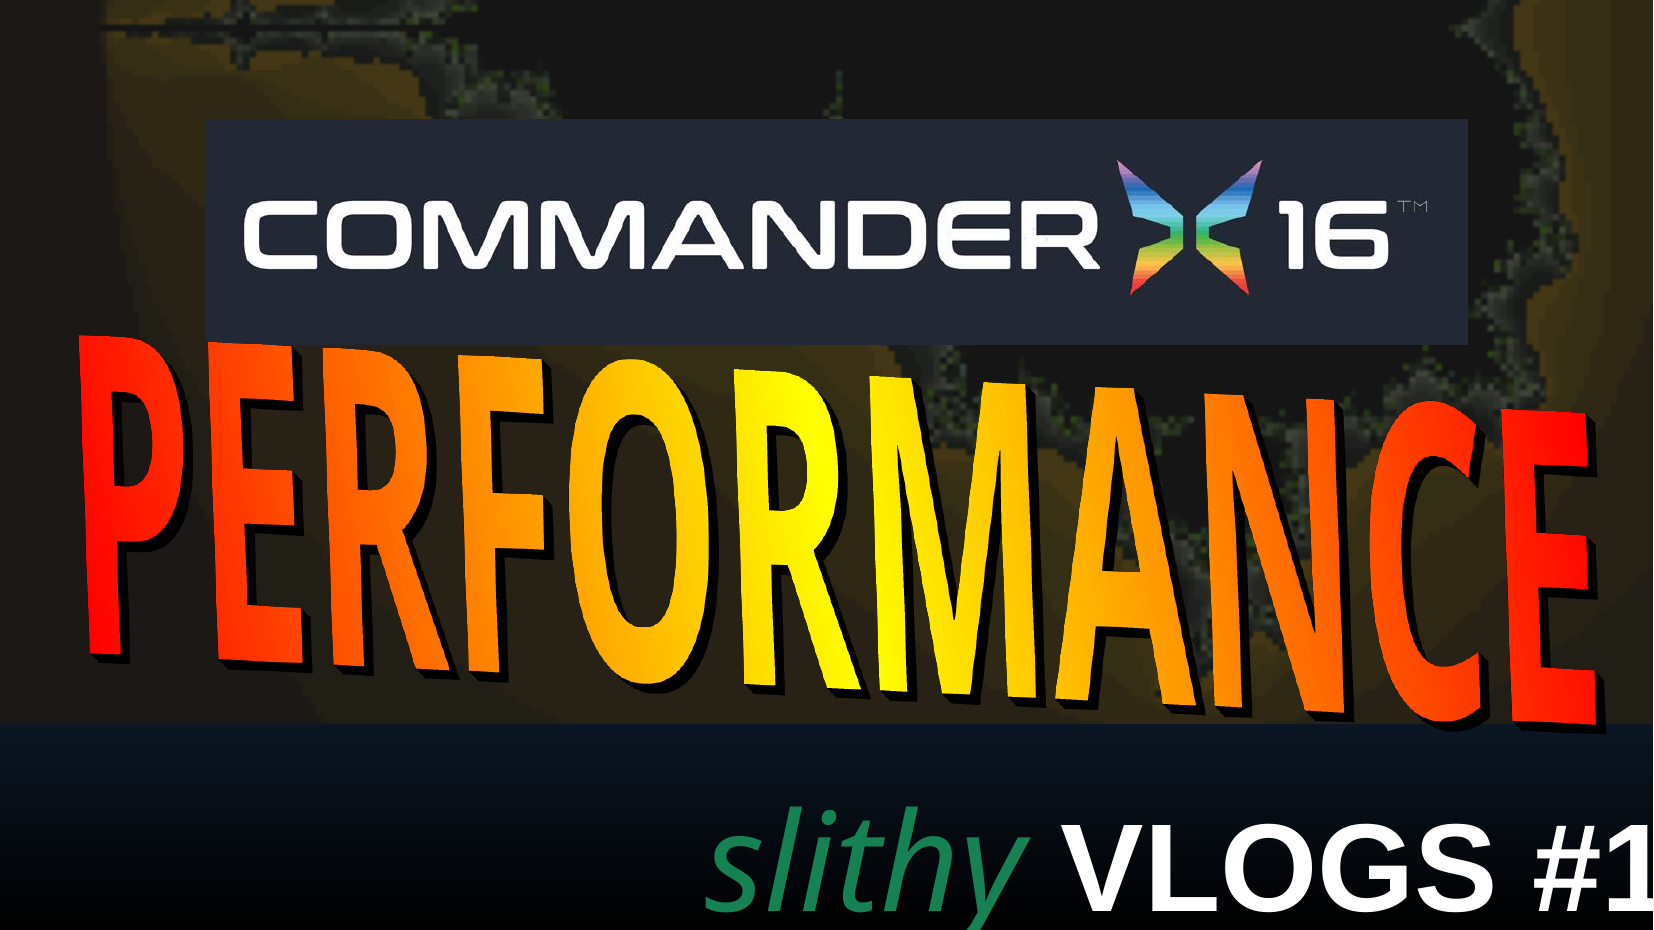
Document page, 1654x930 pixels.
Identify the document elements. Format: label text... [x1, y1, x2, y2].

picture [0, 0, 1653, 724]
title slithy VLOGS #18 [705, 780, 1653, 930]
